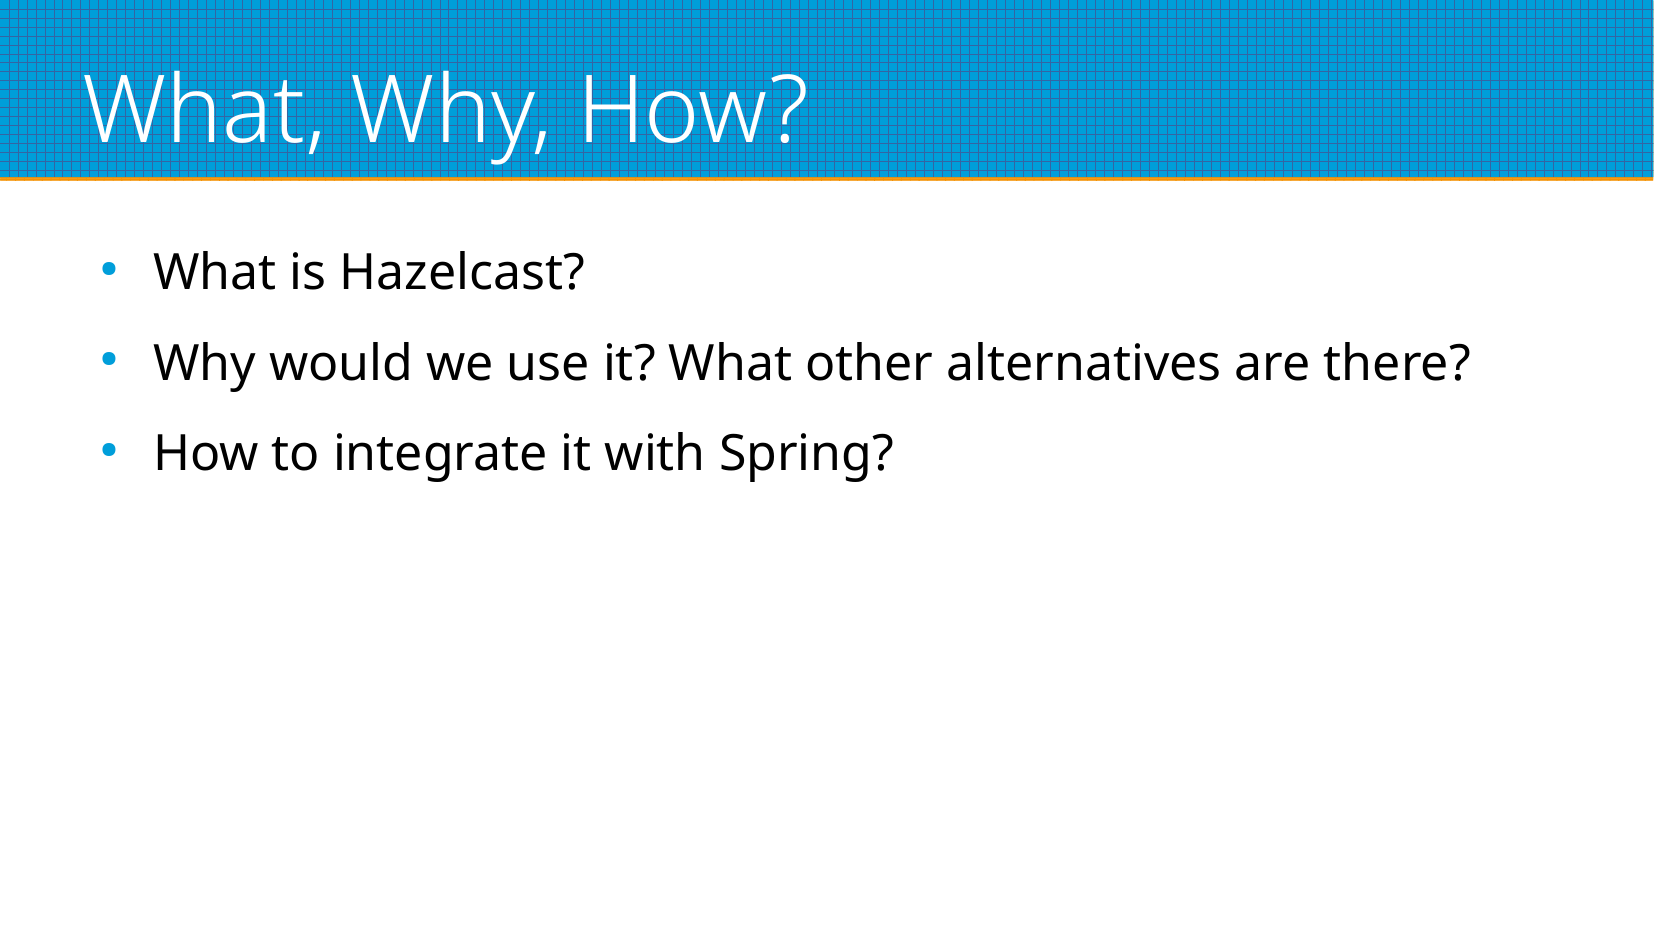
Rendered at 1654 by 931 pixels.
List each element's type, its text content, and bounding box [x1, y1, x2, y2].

title What, Why, How? [82, 14, 1571, 171]
list What is Hazelcast? Why would we use it? What other alternatives are there? How to integrate it with Spring? [82, 236, 1563, 811]
